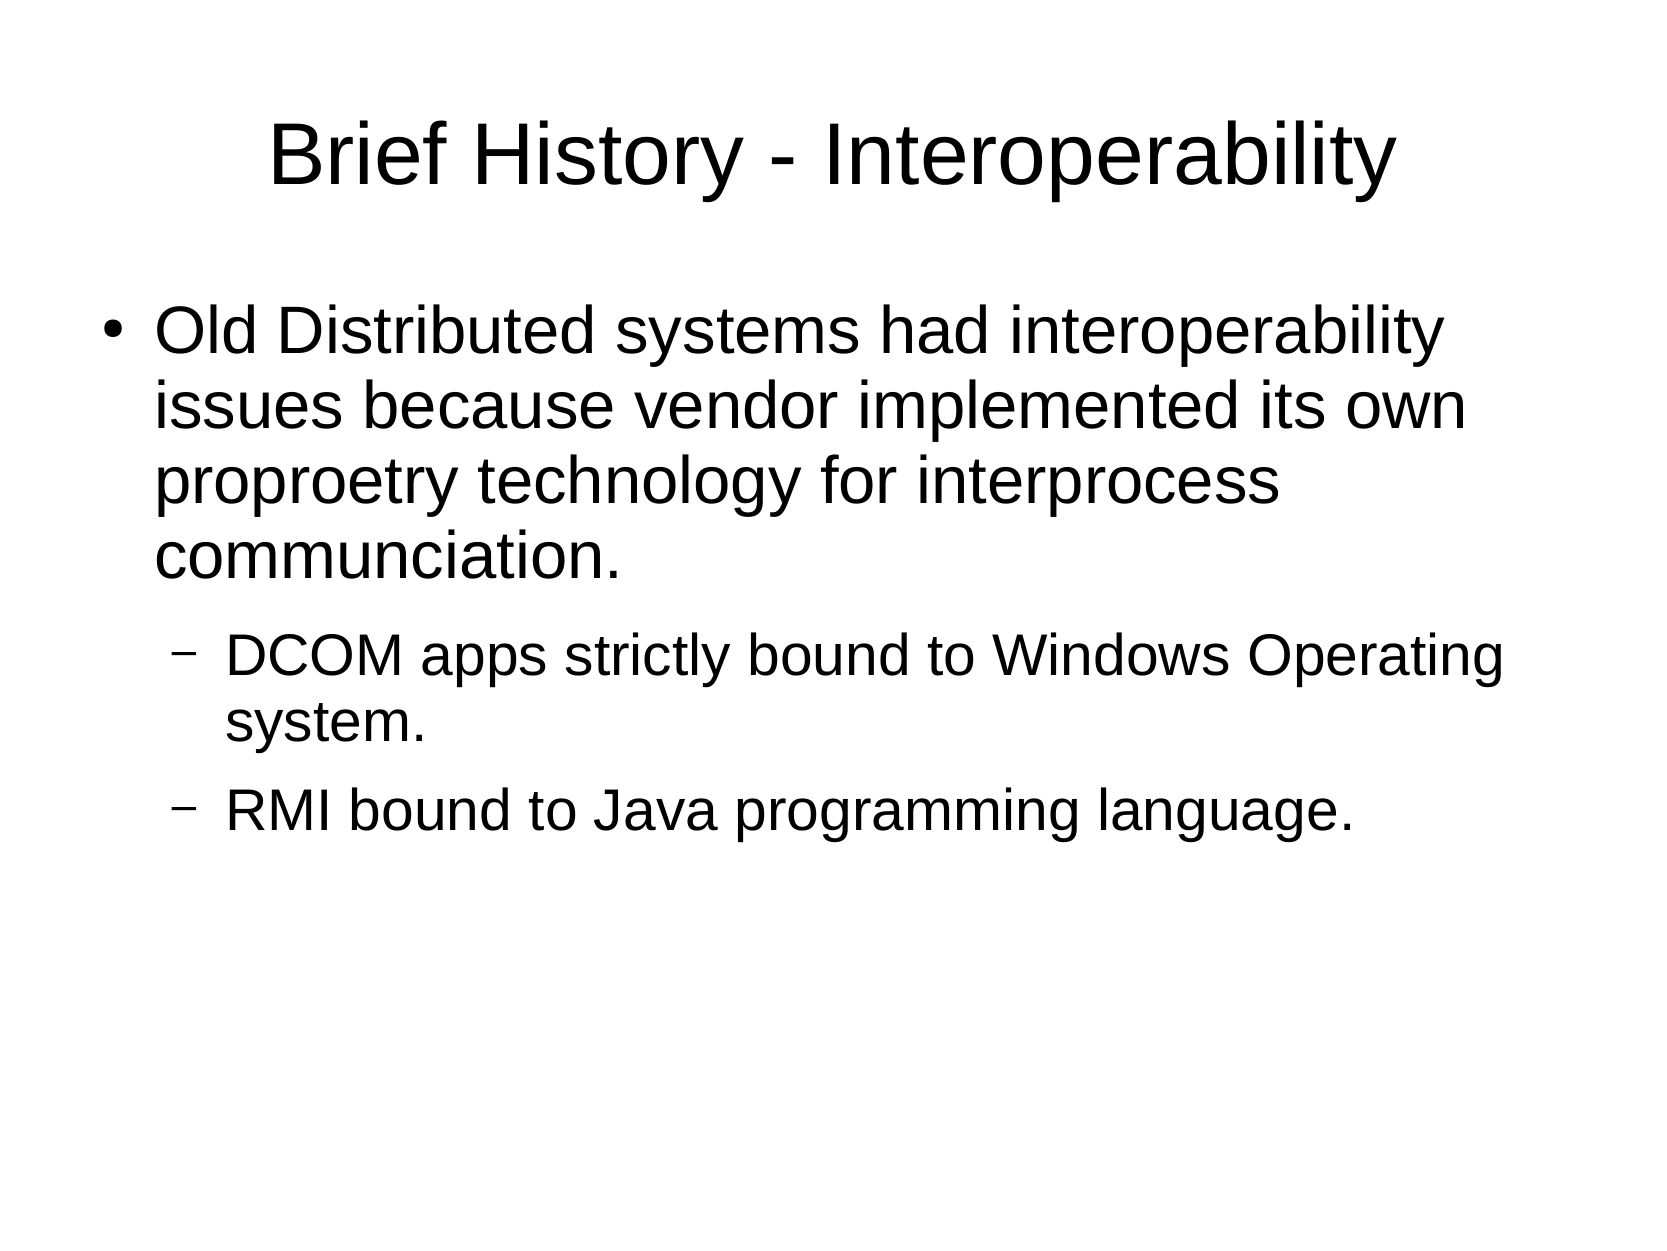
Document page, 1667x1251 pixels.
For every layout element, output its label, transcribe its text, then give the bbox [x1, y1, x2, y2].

title Brief History - Interoperability [83, 49, 1584, 259]
list Old Distributed systems had interoperability issues because vendor implemented its own proproetry technology for interprocess communciation. DCOM apps strictly bound to Windows Operating system. RMI bound to Java programming language. [83, 292, 1584, 1018]
